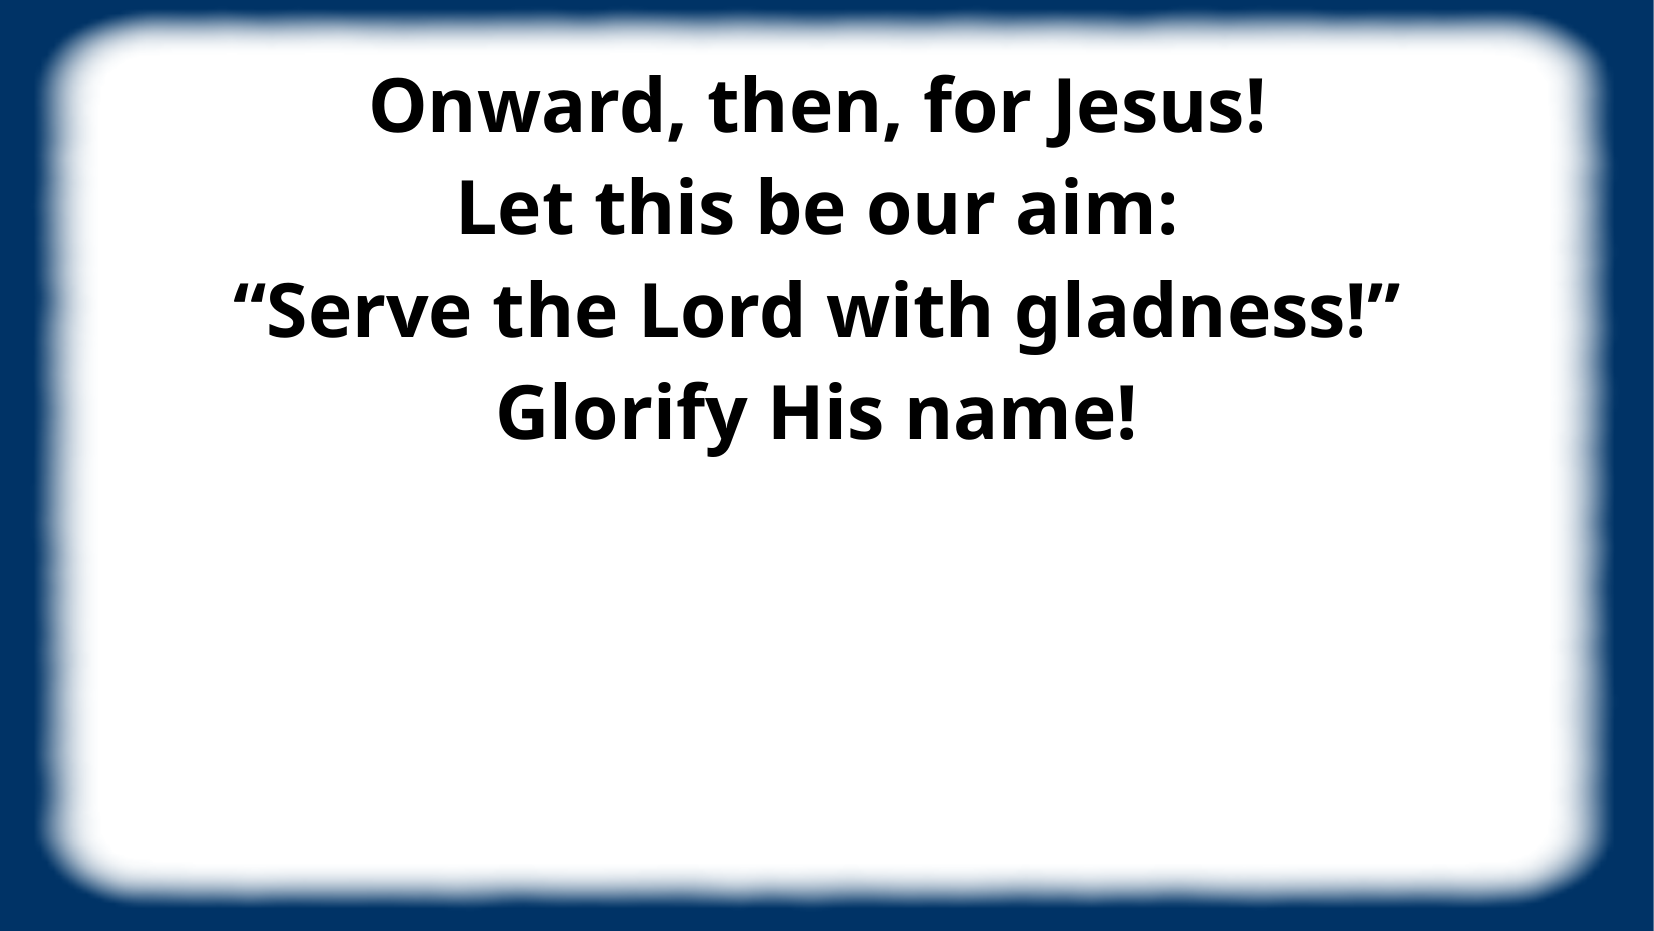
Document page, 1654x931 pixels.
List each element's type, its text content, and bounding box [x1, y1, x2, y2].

picture [0, 0, 1654, 931]
text_box Onward, then, for Jesus! Let this be our aim: “Serve the Lord with gladness!” Glorify His name! [90, 45, 1546, 460]
